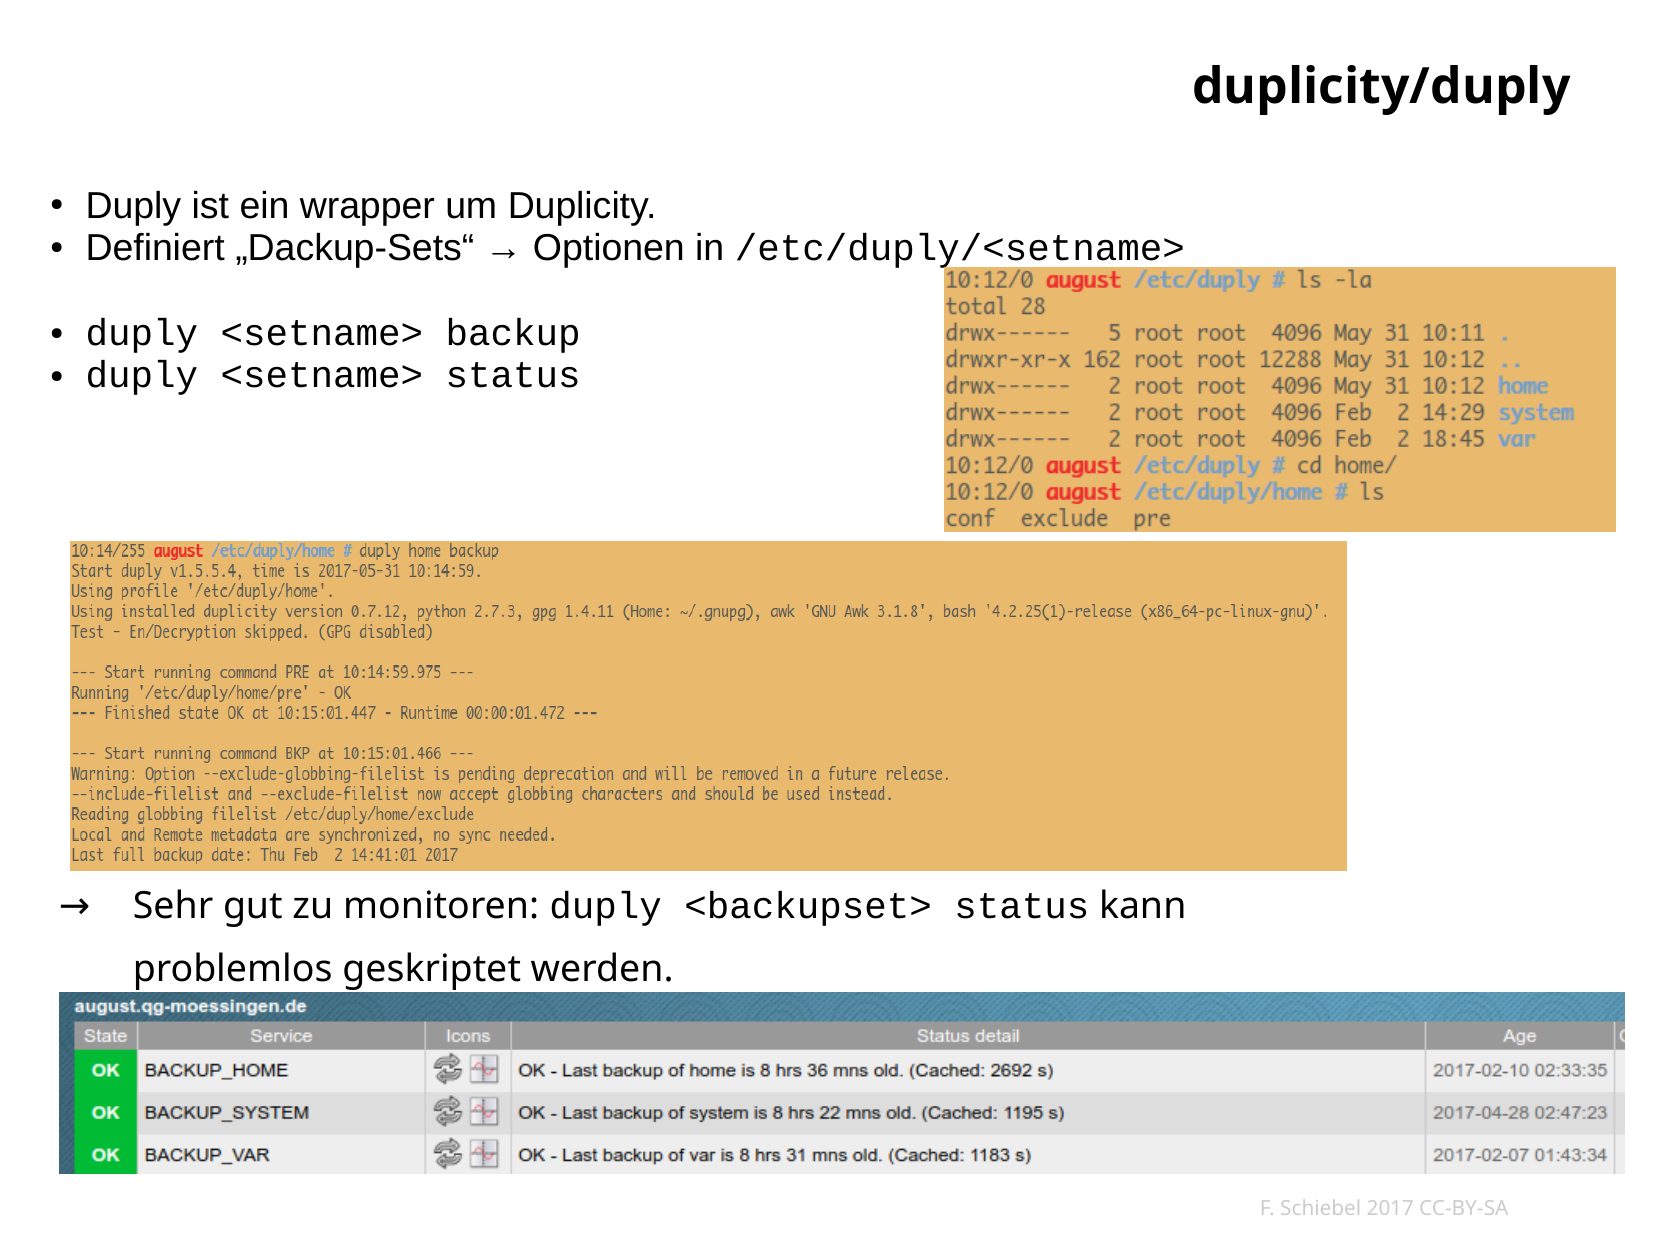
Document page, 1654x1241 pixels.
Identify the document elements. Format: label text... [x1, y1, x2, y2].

text_box Duply ist ein wrapper um Duplicity. Definiert „Dackup-Sets“ → Optionen in /etc/duply/<setname> duply <setname> backup duply <setname> status [35, 177, 1394, 407]
title duplicity/duply [82, 49, 1571, 119]
picture [944, 267, 1616, 532]
text_box → Sehr gut zu monitoren: duply <backupset> status kann problemlos geskriptet werden. [44, 870, 1382, 993]
picture [59, 992, 1625, 1174]
picture [70, 541, 1347, 871]
